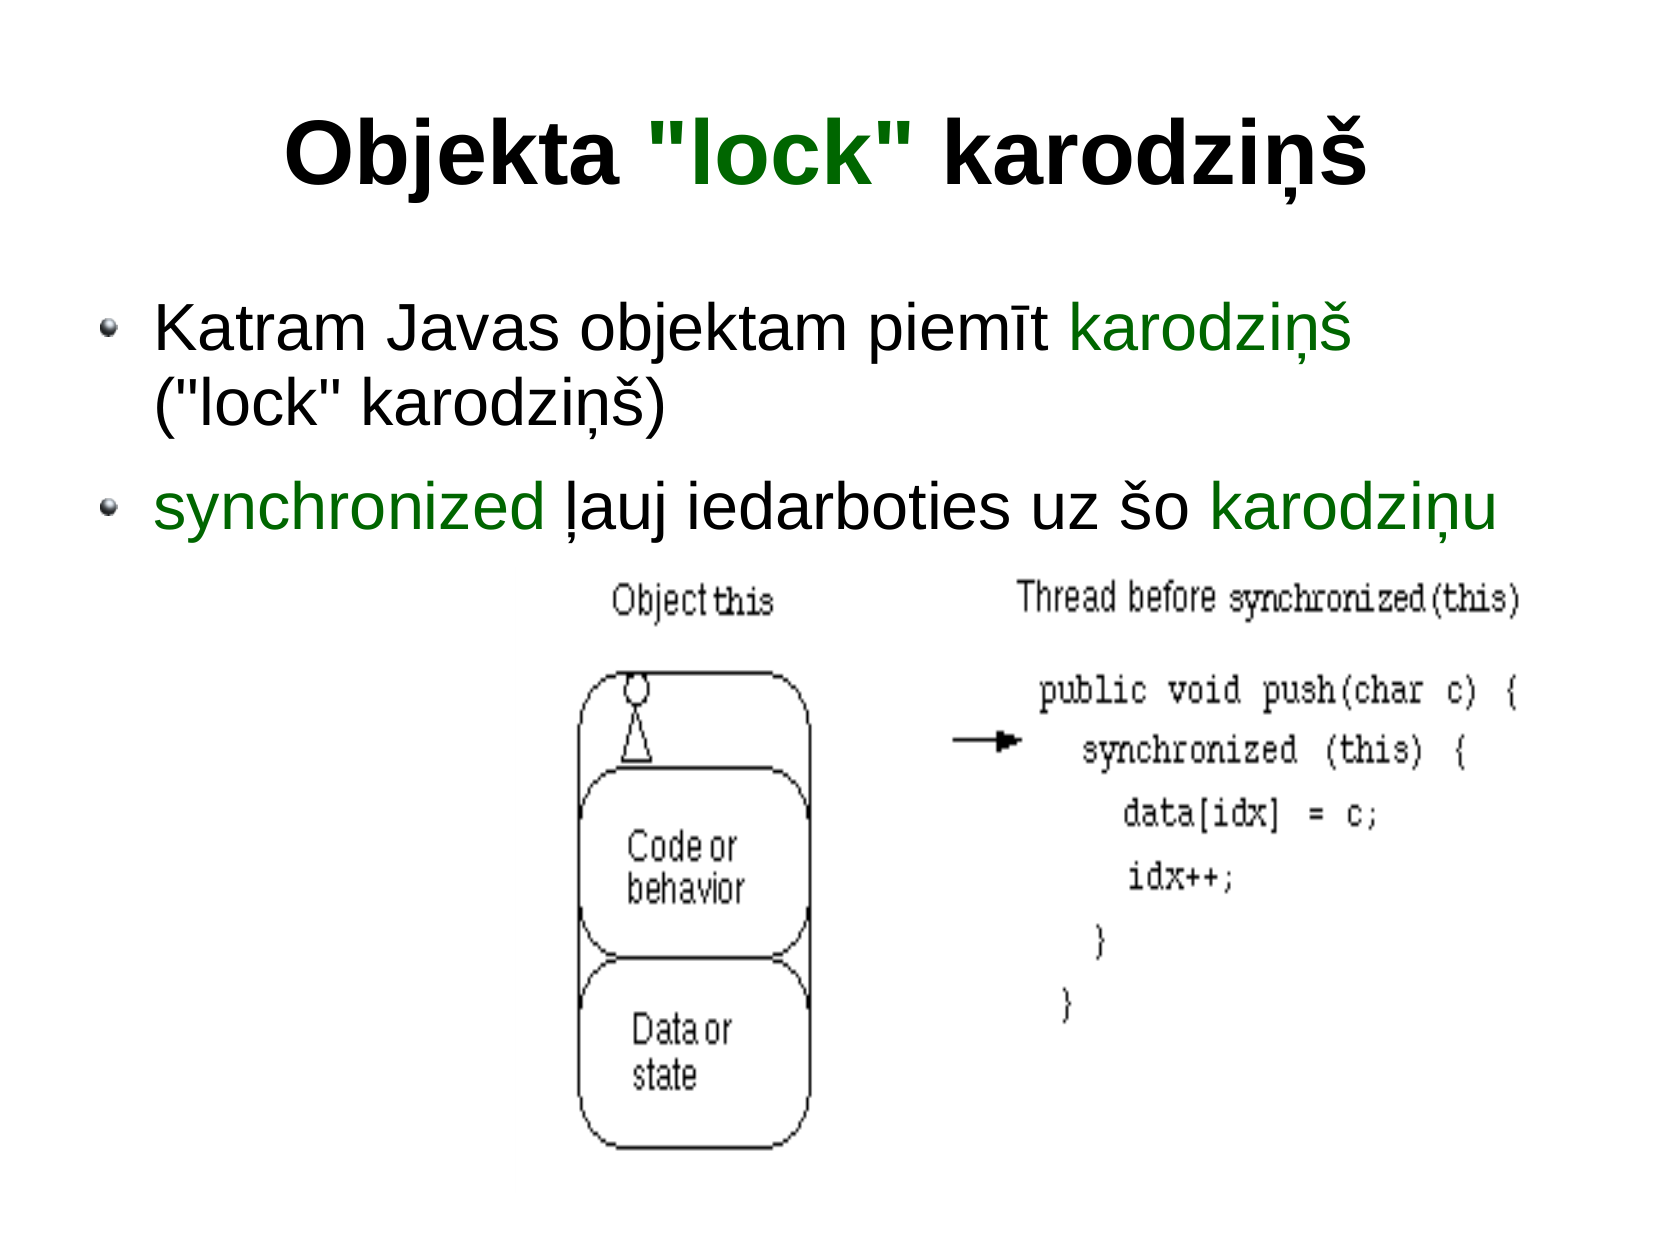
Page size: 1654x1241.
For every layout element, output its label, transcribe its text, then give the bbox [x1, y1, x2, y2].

picture [514, 567, 1583, 1193]
list Katram Javas objektam piemīt karodziņš ("lock" karodziņš) synchronized ļauj iedarboties uz šo karodziņu [82, 290, 1538, 1010]
title Objekta "lock" karodziņš [82, 49, 1571, 257]
